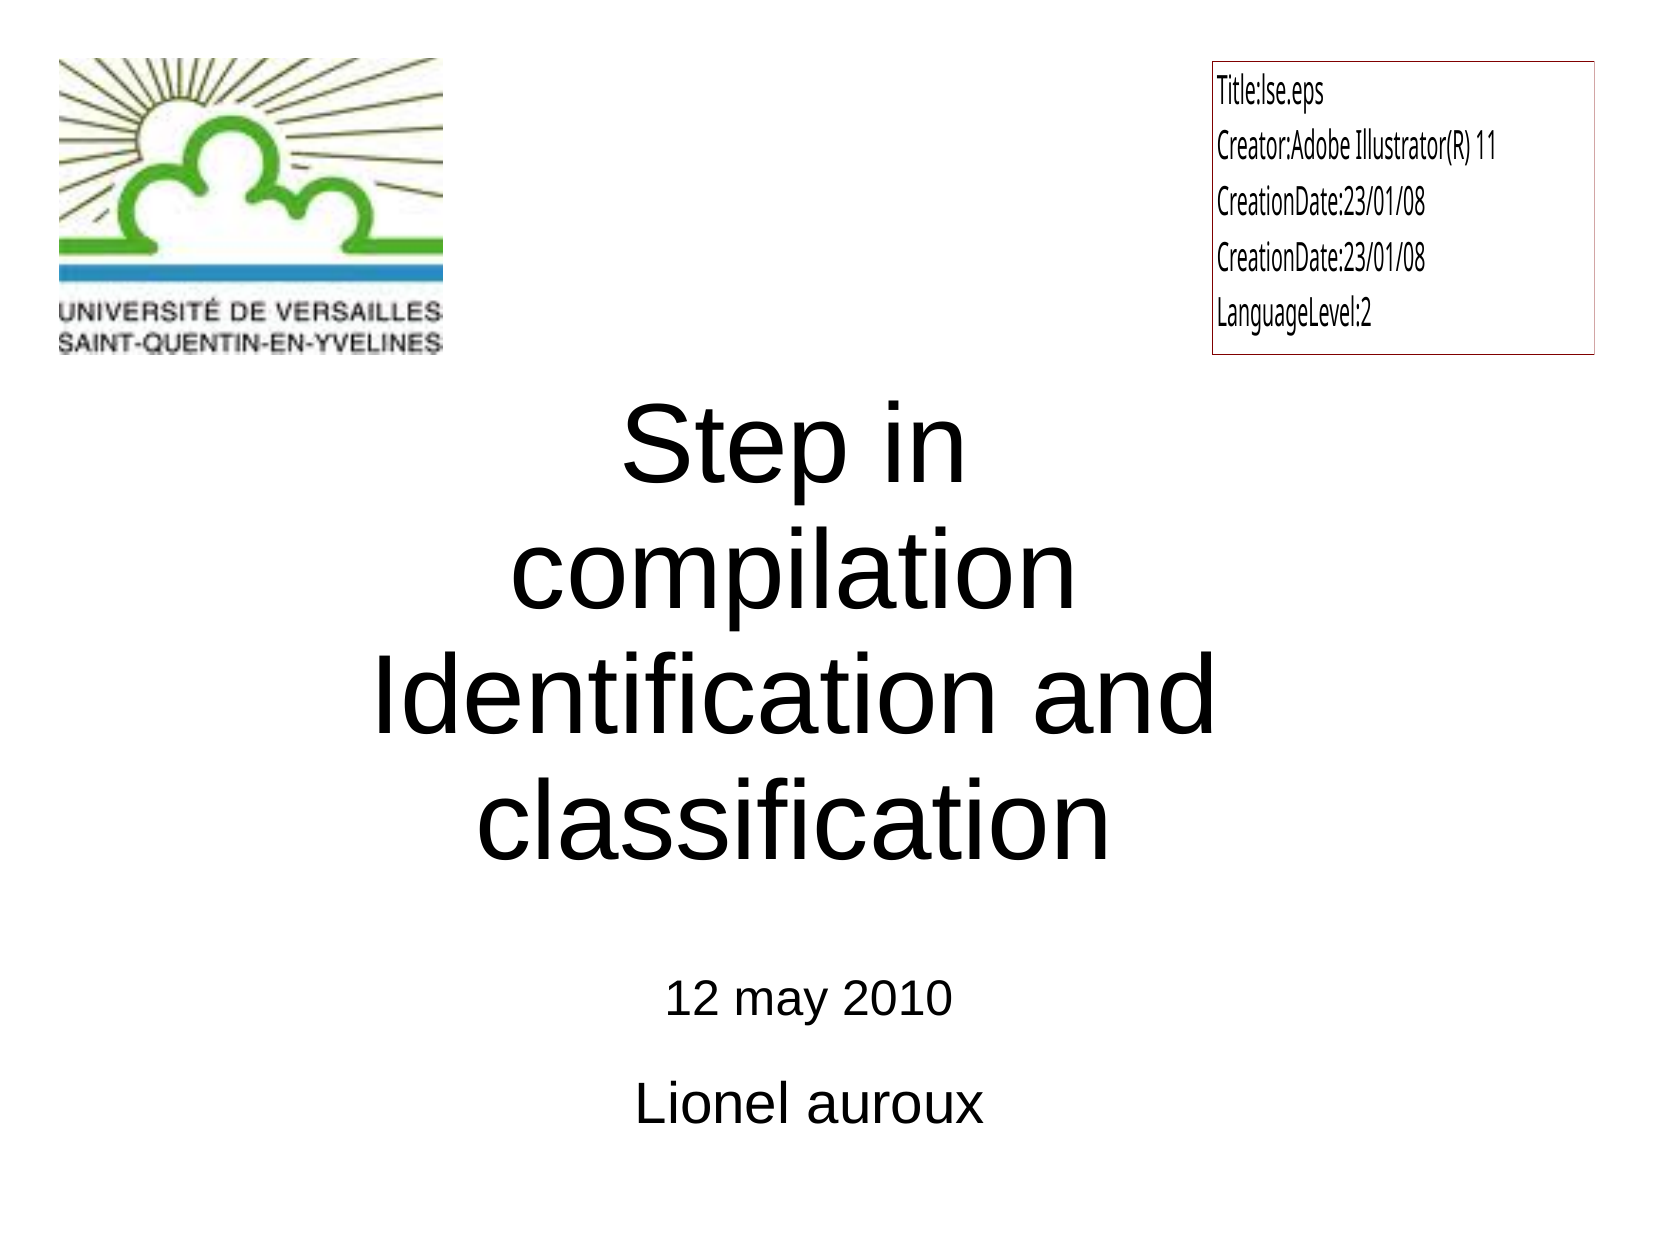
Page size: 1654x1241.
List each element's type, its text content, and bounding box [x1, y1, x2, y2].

picture [59, 58, 443, 355]
text_box 12 may 2010 [649, 962, 969, 1034]
text_box Lionel auroux [620, 1062, 1001, 1146]
text_box Step in compilation Identification and classification [354, 373, 1329, 975]
picture [1210, 59, 1595, 355]
